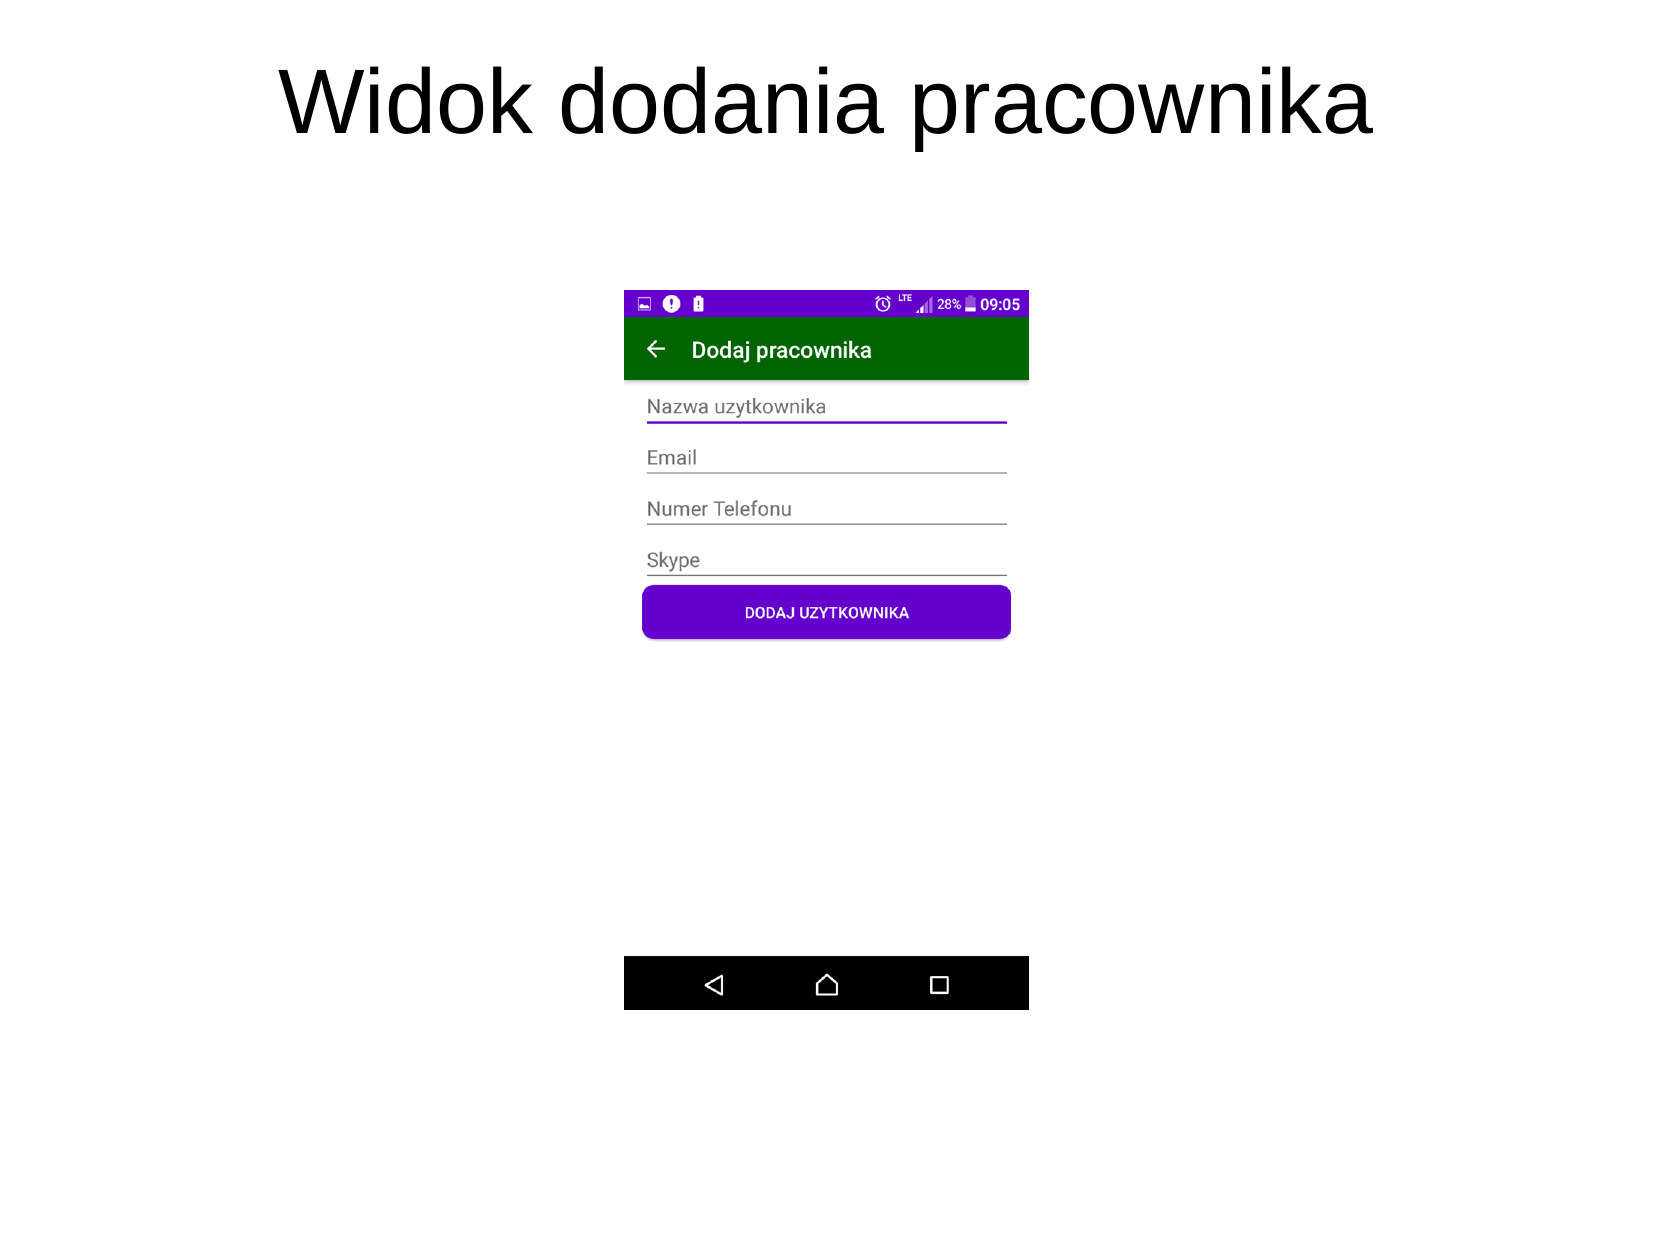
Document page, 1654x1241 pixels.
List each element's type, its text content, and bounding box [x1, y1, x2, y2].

title Widok dodania pracownika [82, 49, 1571, 257]
picture [624, 290, 1029, 1010]
